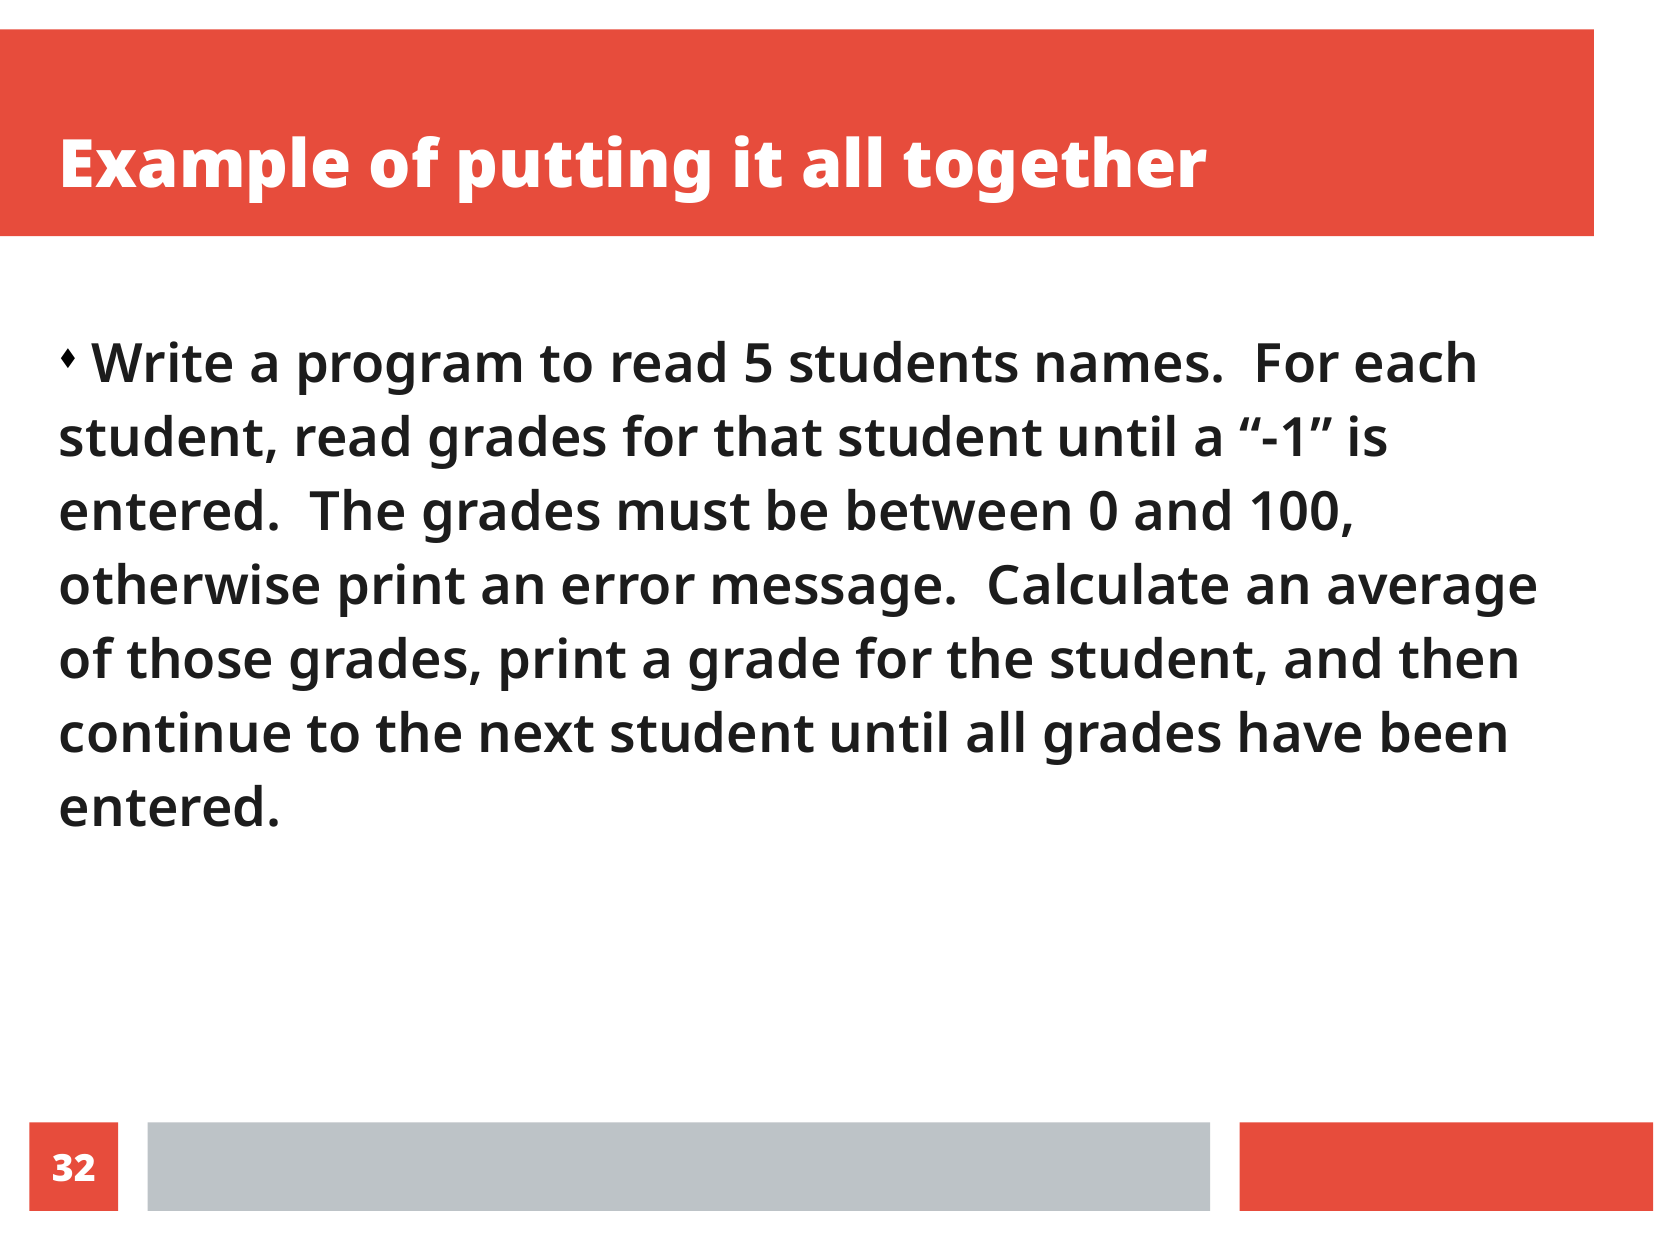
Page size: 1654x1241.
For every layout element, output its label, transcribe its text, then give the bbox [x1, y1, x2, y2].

title Example of putting it all together [58, 59, 1594, 207]
list Write a program to read 5 students names. For each student, read grades for that student until a “-1” is entered. The grades must be between 0 and 100, otherwise print an error message. Calculate an average of those grades, print a grade for the student, and then continue to the next student until all grades have been entered. [58, 324, 1565, 1093]
